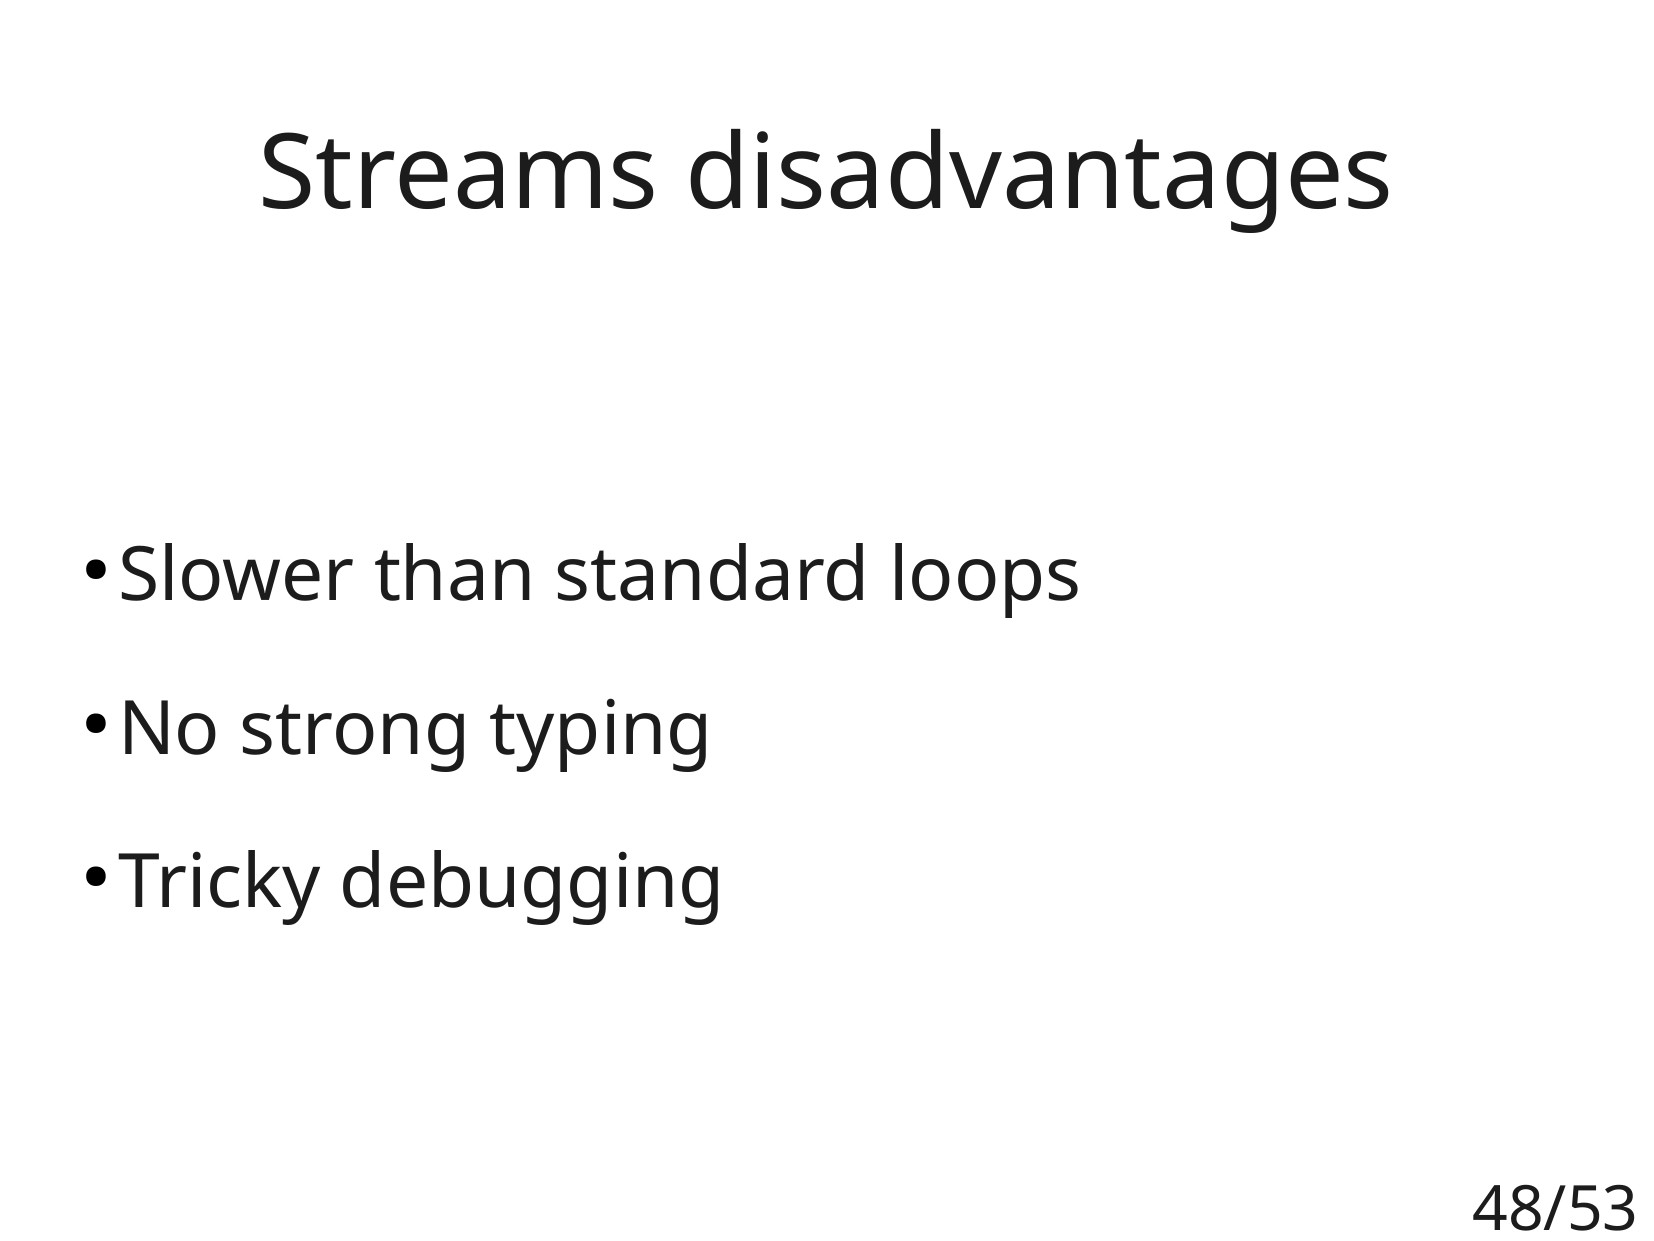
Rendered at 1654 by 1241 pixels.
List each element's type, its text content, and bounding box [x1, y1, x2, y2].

title Streams disadvantages [82, 64, 1571, 272]
subtitle Slower than standard loops No strong typing Tricky debugging [82, 290, 1571, 1109]
text_box <numer>/53 [1071, 1155, 1654, 1241]
